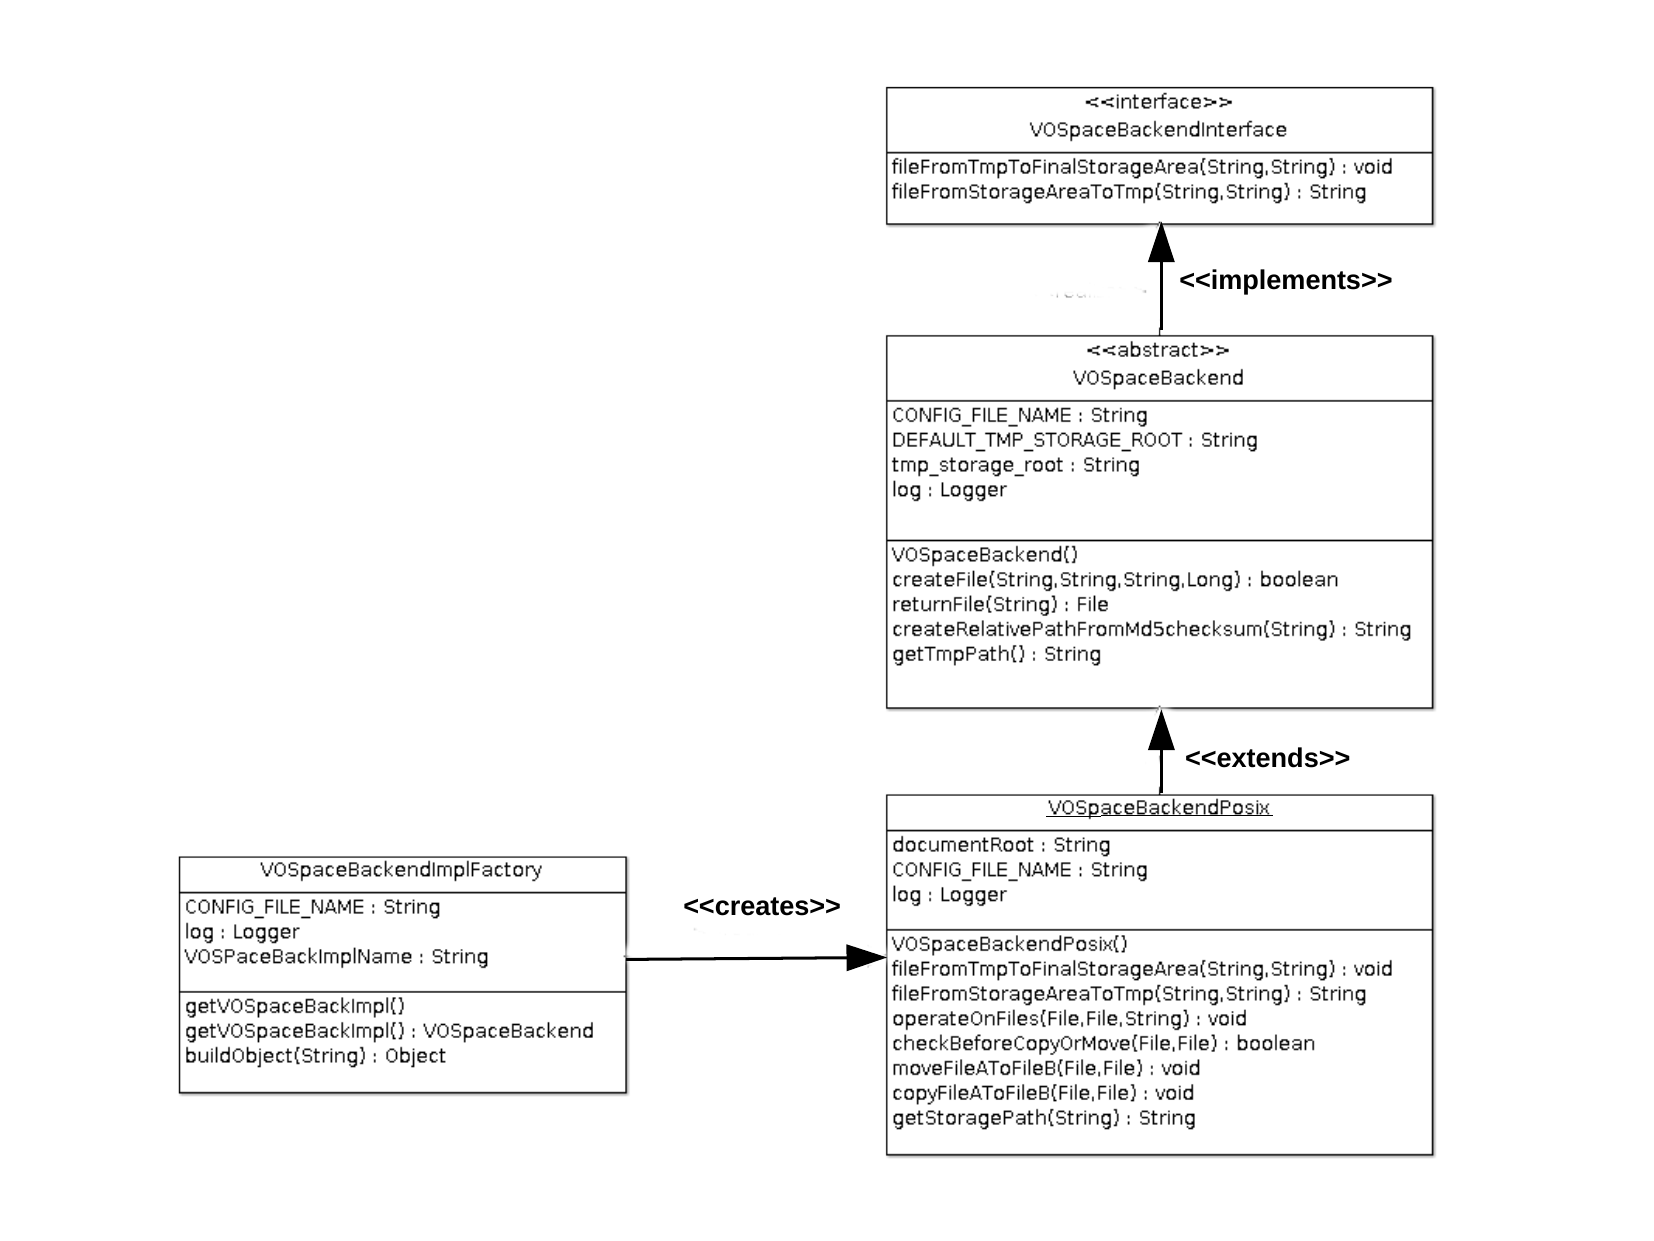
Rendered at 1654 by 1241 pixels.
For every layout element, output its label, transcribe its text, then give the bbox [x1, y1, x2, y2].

text_box <<creates>> [668, 883, 856, 929]
picture [92, 25, 1519, 1241]
text_box <<extends>> [1170, 735, 1366, 781]
text_box <<implements>> [1164, 257, 1408, 303]
